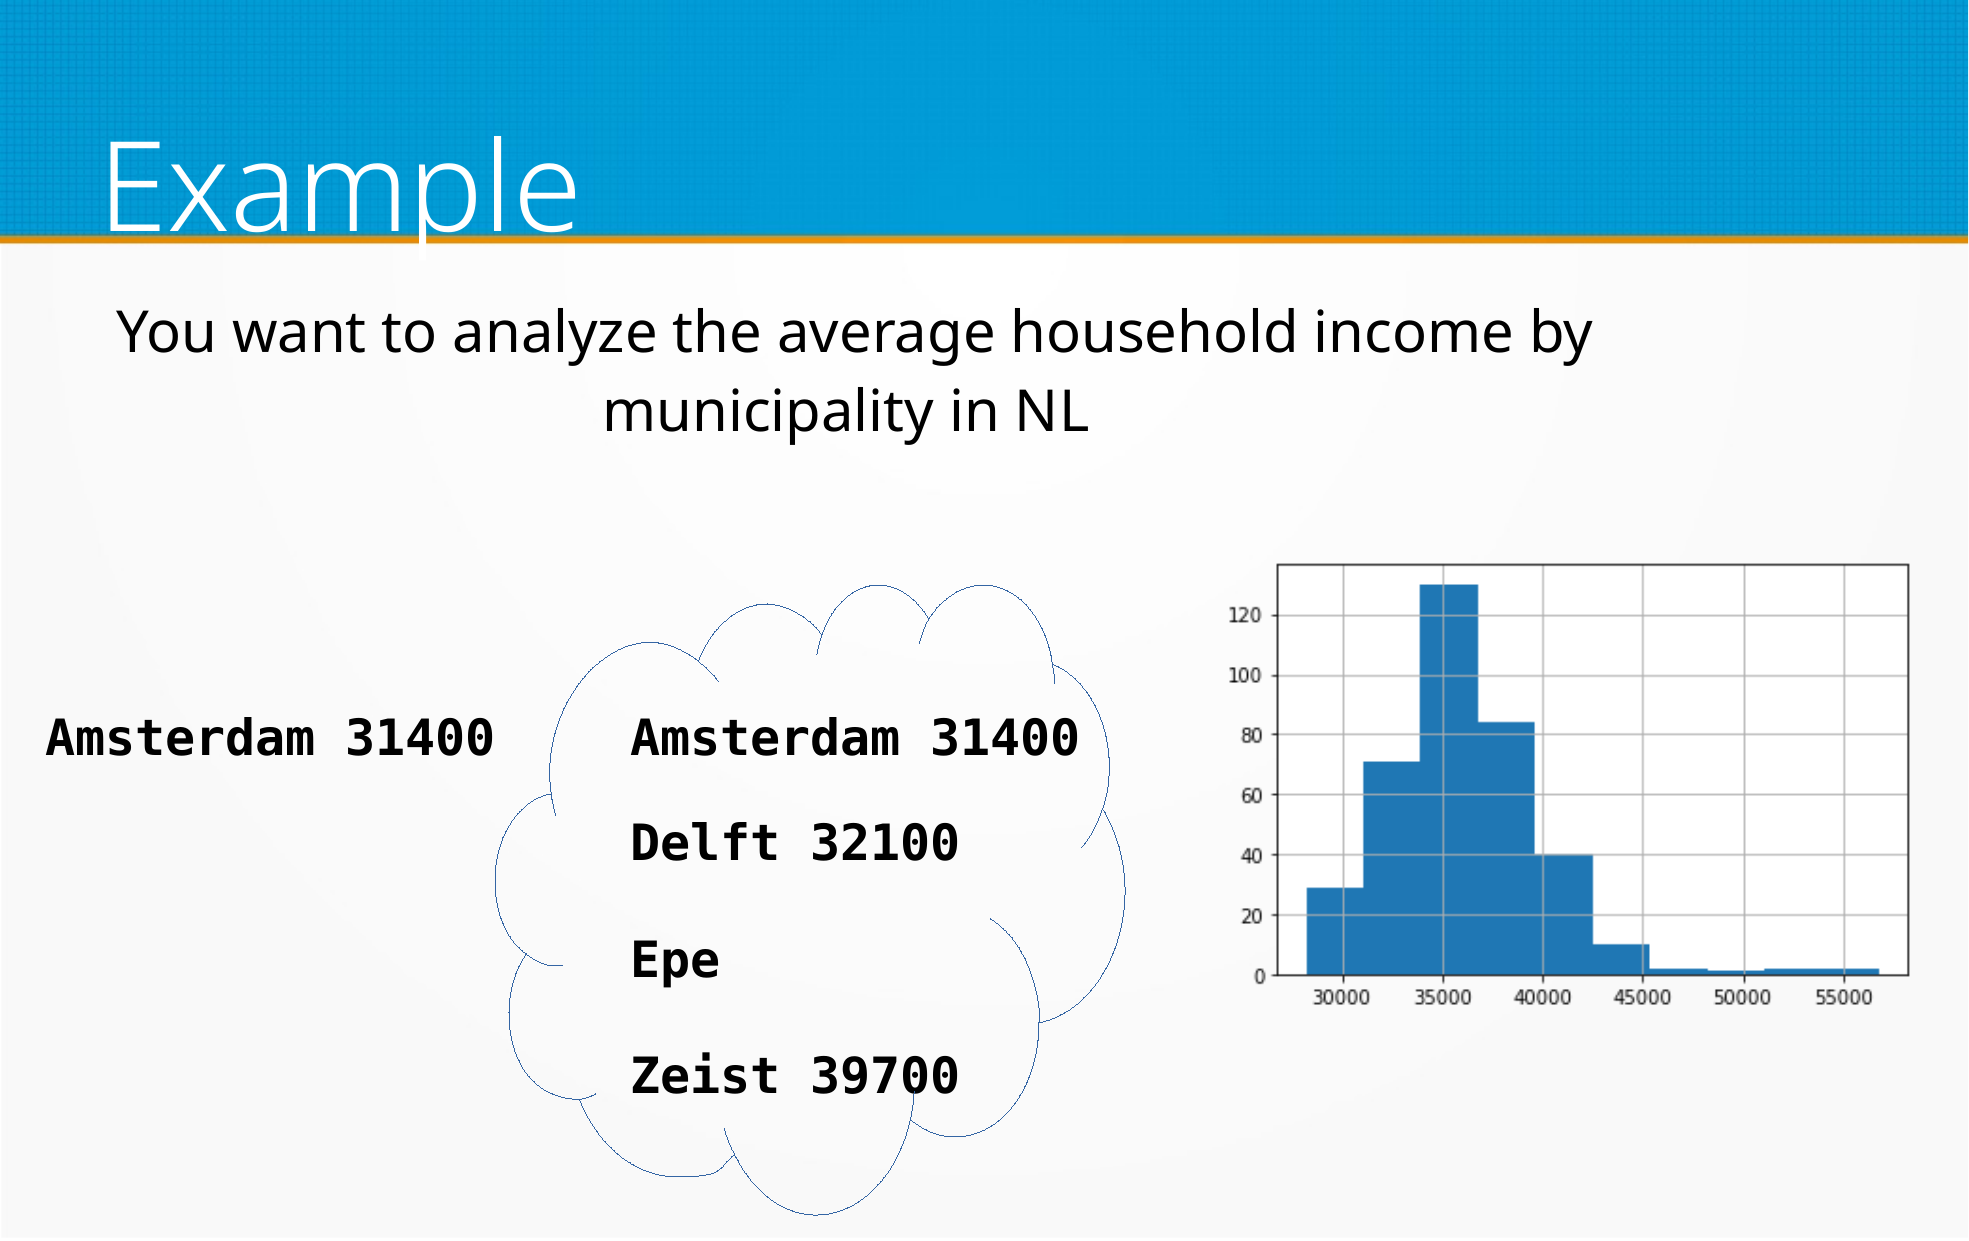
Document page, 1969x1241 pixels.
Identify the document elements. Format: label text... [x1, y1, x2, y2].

text_box Zeist 39700 [630, 1047, 1096, 1106]
text_box Amsterdam 31400 [630, 709, 1096, 814]
text_box Epe [630, 930, 1096, 1047]
text_box Delft 32100 [630, 814, 1096, 930]
title Example [98, 49, 1870, 257]
text_box Amsterdam 31400 [45, 708, 511, 826]
list You want to analyze the average household income by municipality in NL [98, 290, 1870, 451]
picture [0, 233, 1969, 1241]
